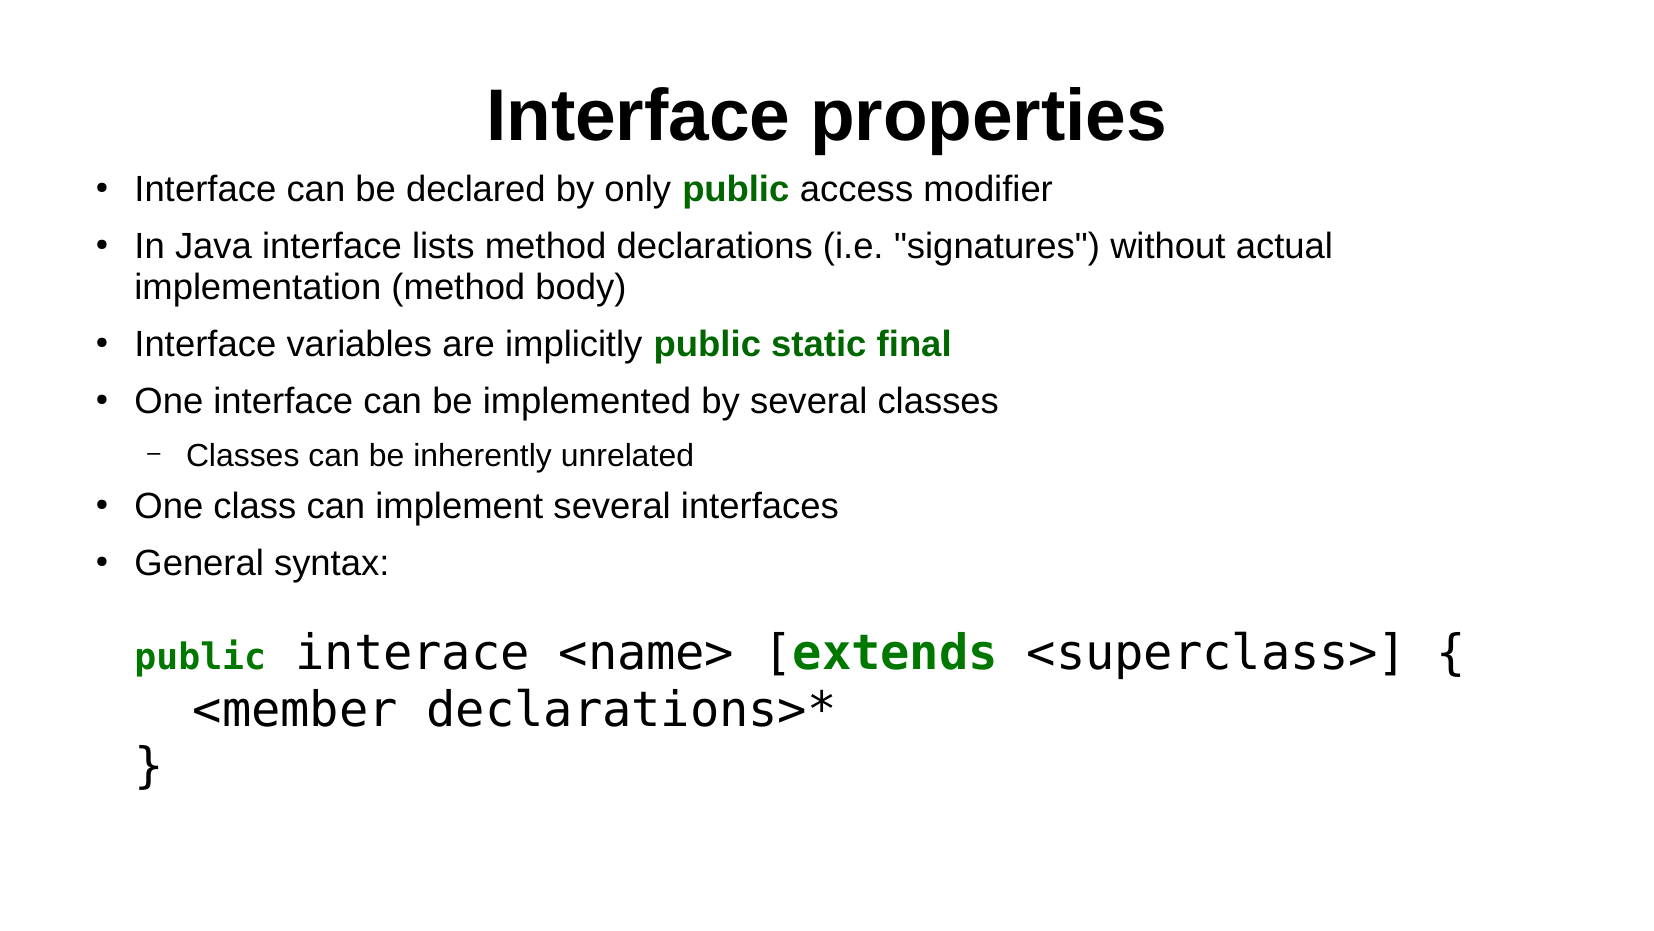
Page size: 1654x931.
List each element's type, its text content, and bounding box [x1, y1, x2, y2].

list Interface can be declared by only public access modifier In Java interface lists method declarations (i.e. "signatures") without actual implementation (method body) Interface variables are implicitly public static final One interface can be implemented by several classes Classes can be inherently unrelated One class can implement several interfaces General syntax: public interace <name> [extends <superclass>] { <member declarations>* } [82, 168, 1538, 889]
title Interface properties [82, 37, 1571, 193]
